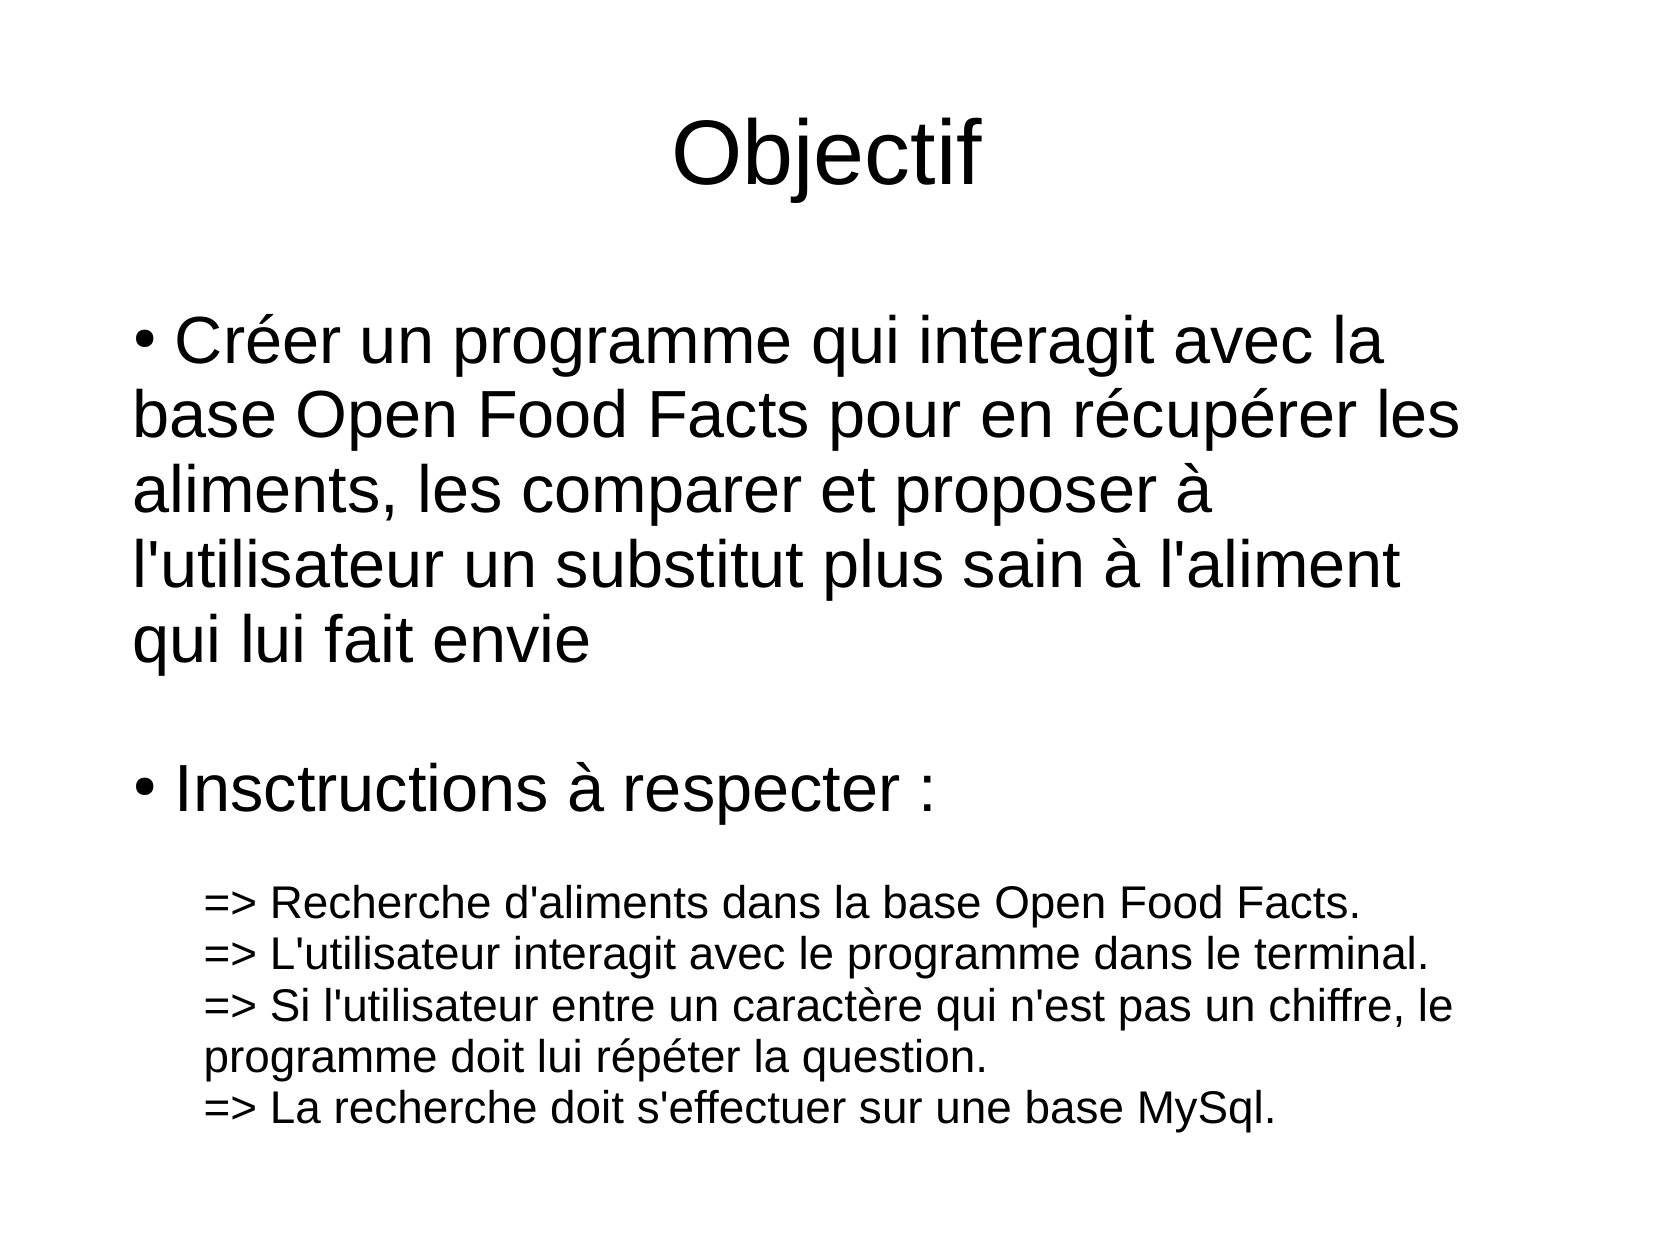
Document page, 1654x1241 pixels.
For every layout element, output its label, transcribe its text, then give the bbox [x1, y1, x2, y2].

title Objectif [82, 49, 1571, 257]
text_box Créer un programme qui interagit avec la base Open Food Facts pour en récupérer les aliments, les comparer et proposer à l'utilisateur un substitut plus sain à l'aliment qui lui fait envie Insctructions à respecter : => Recherche d'aliments dans la base Open Food Facts. => L'utilisateur interagit avec le programme dans le terminal. => Si l'utilisateur entre un caractère qui n'est pas un chiffre, le programme doit lui répéter la question. => La recherche doit s'effectuer sur une base MySql. [118, 295, 1506, 1182]
